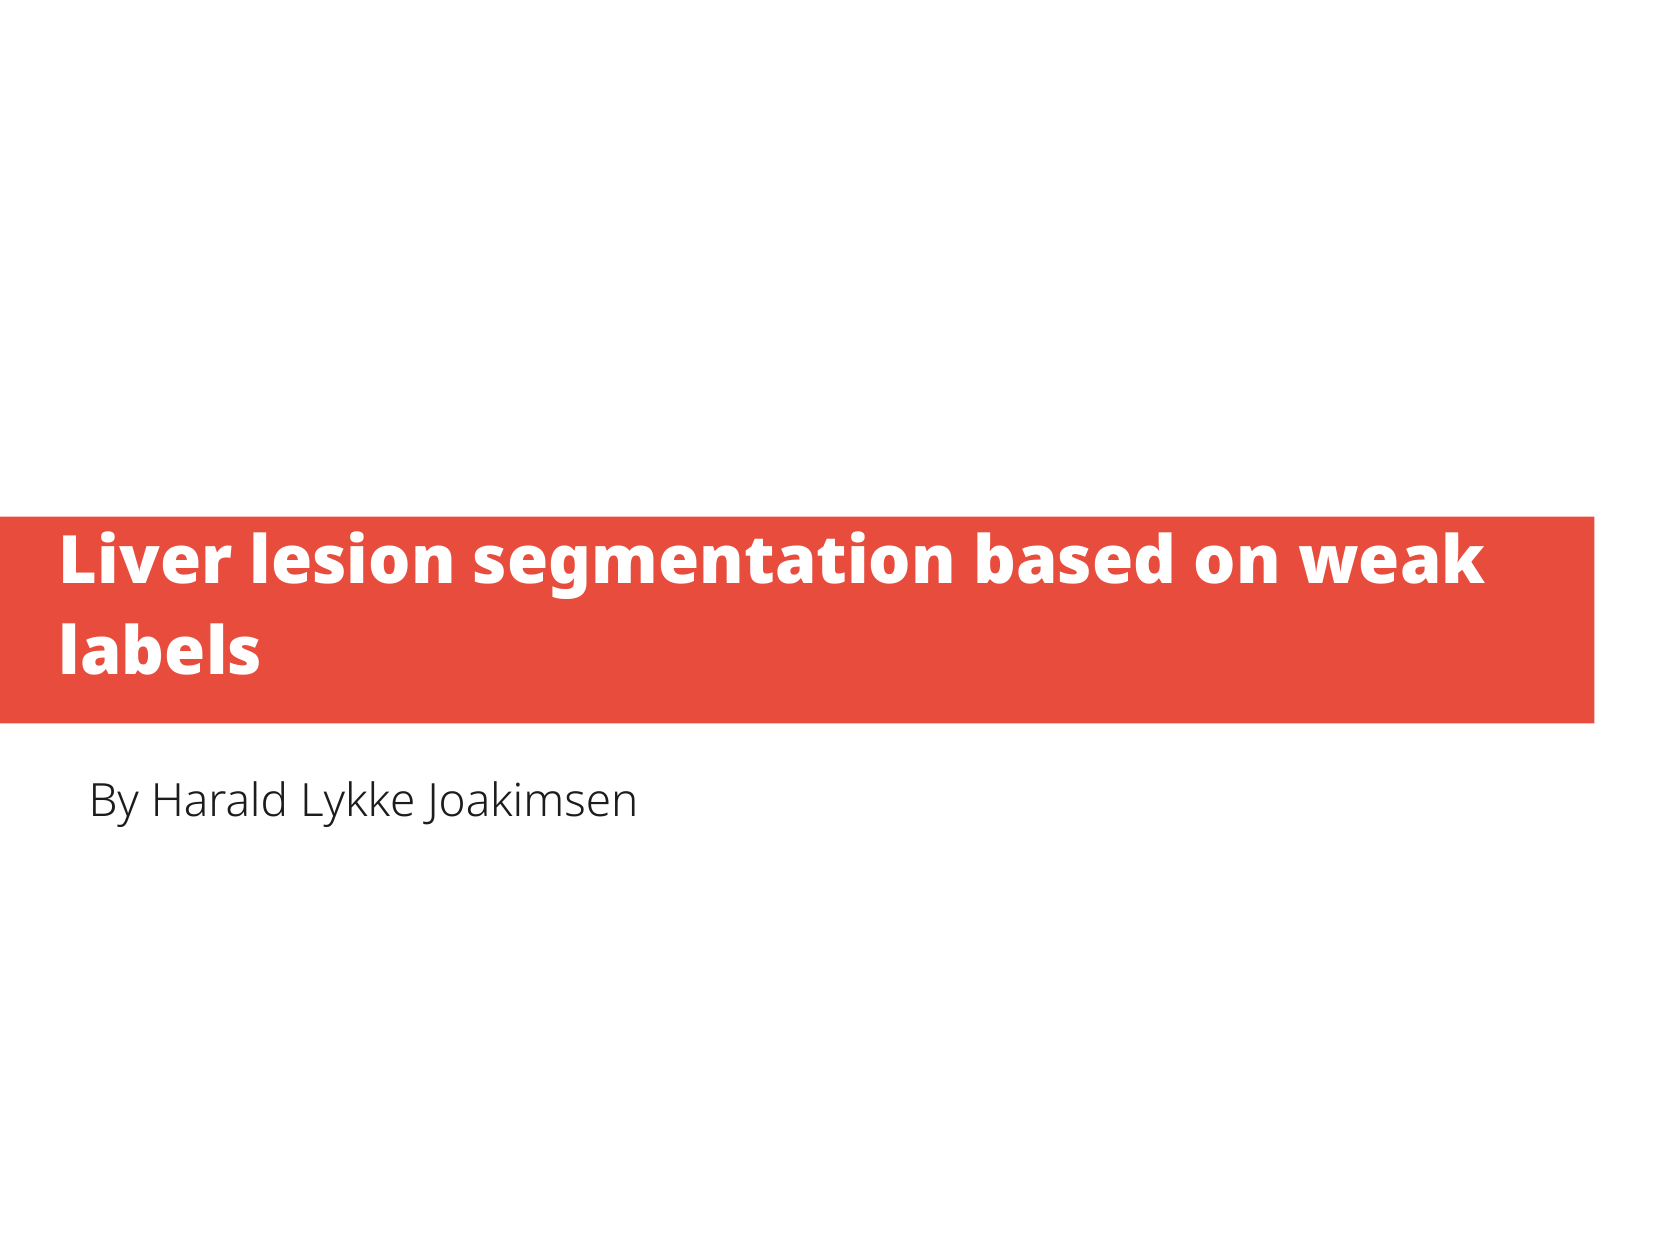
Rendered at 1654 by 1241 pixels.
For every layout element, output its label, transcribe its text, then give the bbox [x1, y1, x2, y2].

title Liver lesion segmentation based on weak labels [59, 546, 1595, 694]
subtitle By Harald Lykke Joakimsen [88, 767, 1595, 1182]
